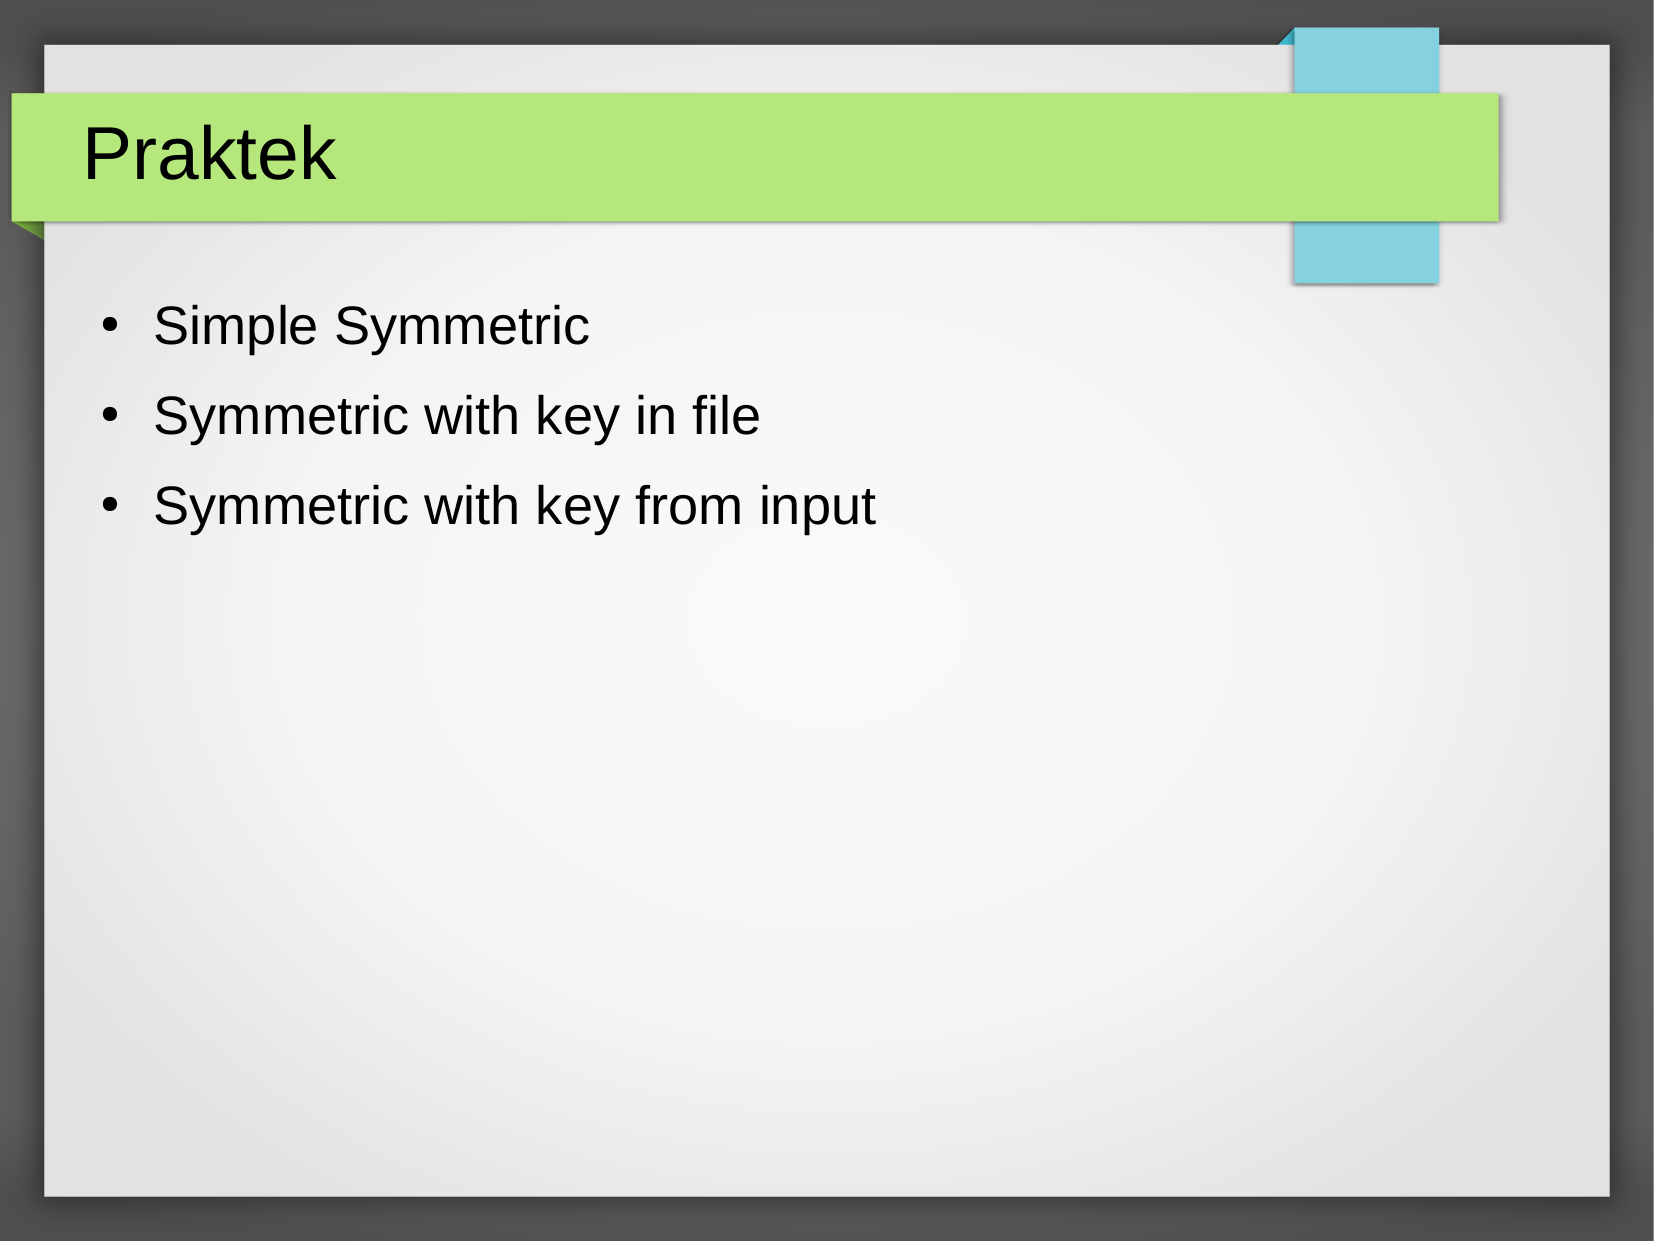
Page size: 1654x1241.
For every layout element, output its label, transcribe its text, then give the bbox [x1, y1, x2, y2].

picture [0, 0, 1654, 1241]
title Praktek [82, 94, 1264, 213]
list Simple Symmetric Symmetric with key in file Symmetric with key from input [82, 295, 1571, 1015]
